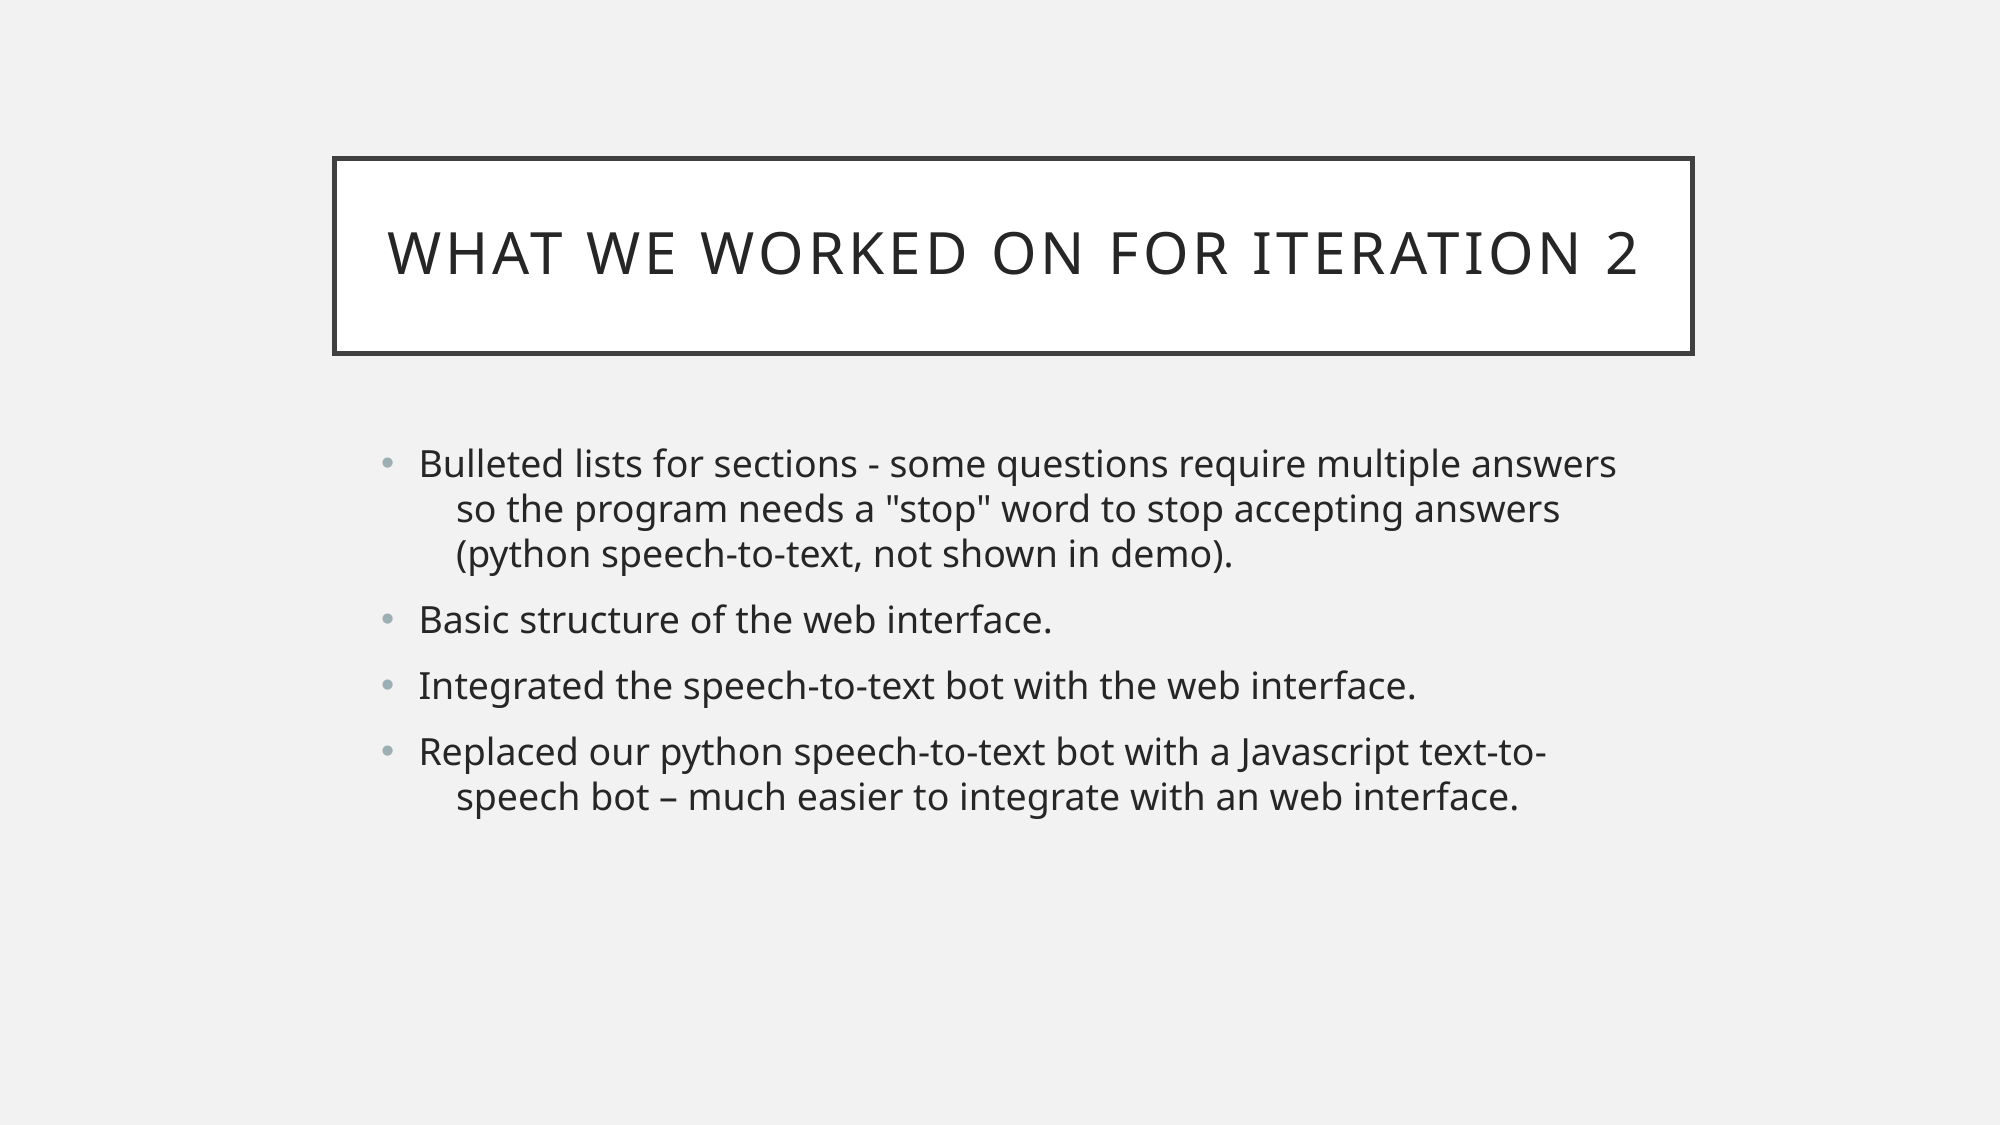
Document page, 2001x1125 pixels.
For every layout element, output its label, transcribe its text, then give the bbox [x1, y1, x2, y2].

title What we worked on for Iteration 2 [334, 158, 1693, 354]
list Bulleted lists for sections - some questions require multiple answers so the program needs a "stop" word to stop accepting answers (python speech-to-text, not shown in demo). Basic structure of the web interface. Integrated the speech-to-text bot with the web interface. Replaced our python speech-to-text bot with a Javascript text-to-speech bot – much easier to integrate with an web interface. [366, 432, 1634, 942]
